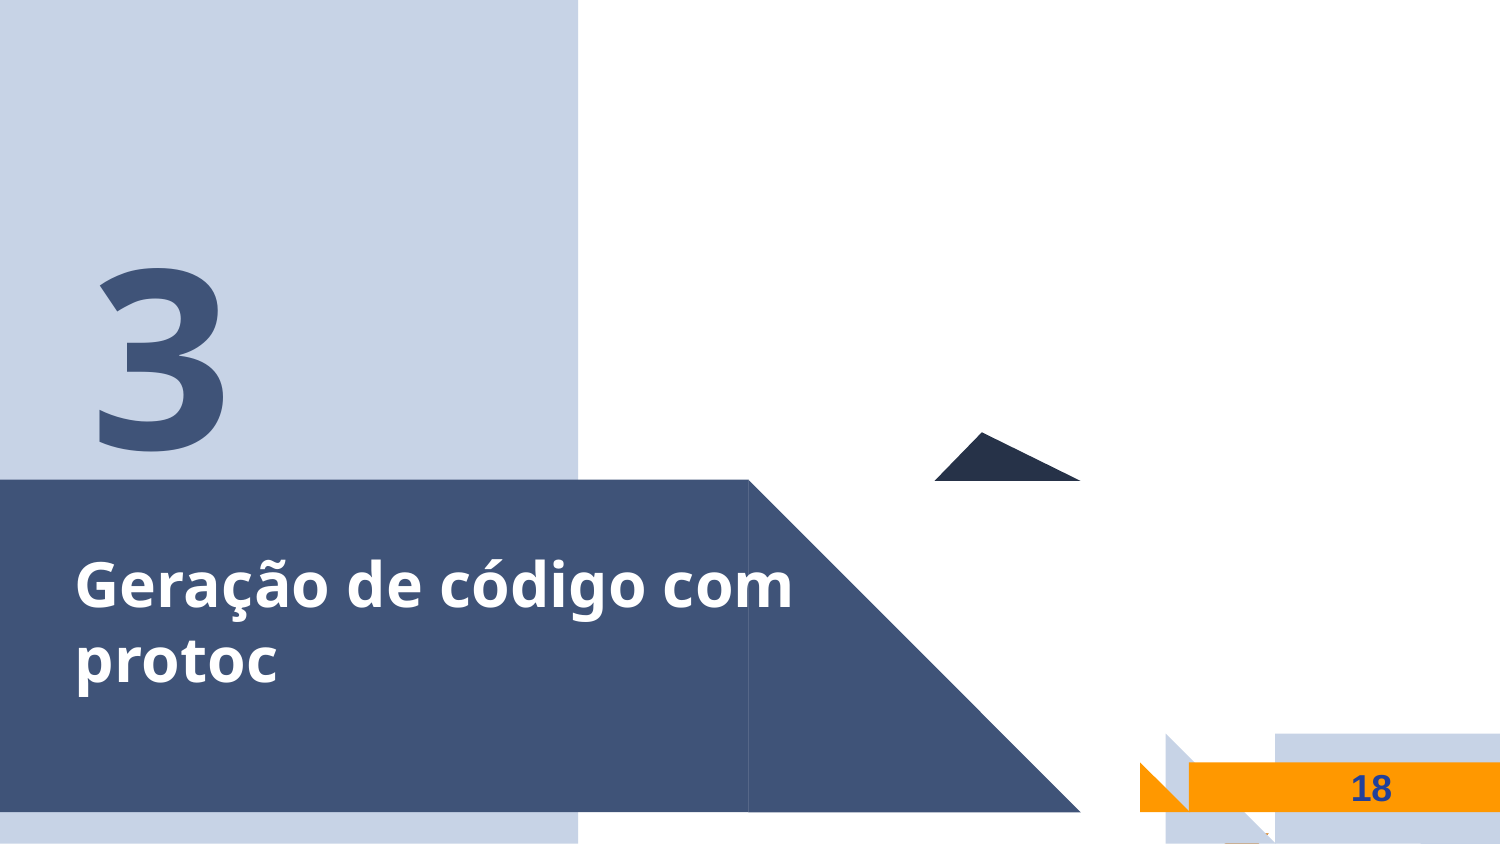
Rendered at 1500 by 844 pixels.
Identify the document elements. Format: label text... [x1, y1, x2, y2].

text_box 18 [1249, 760, 1494, 813]
text_box Geração de código com protoc [59, 519, 815, 710]
text_box 3 [76, 0, 434, 515]
